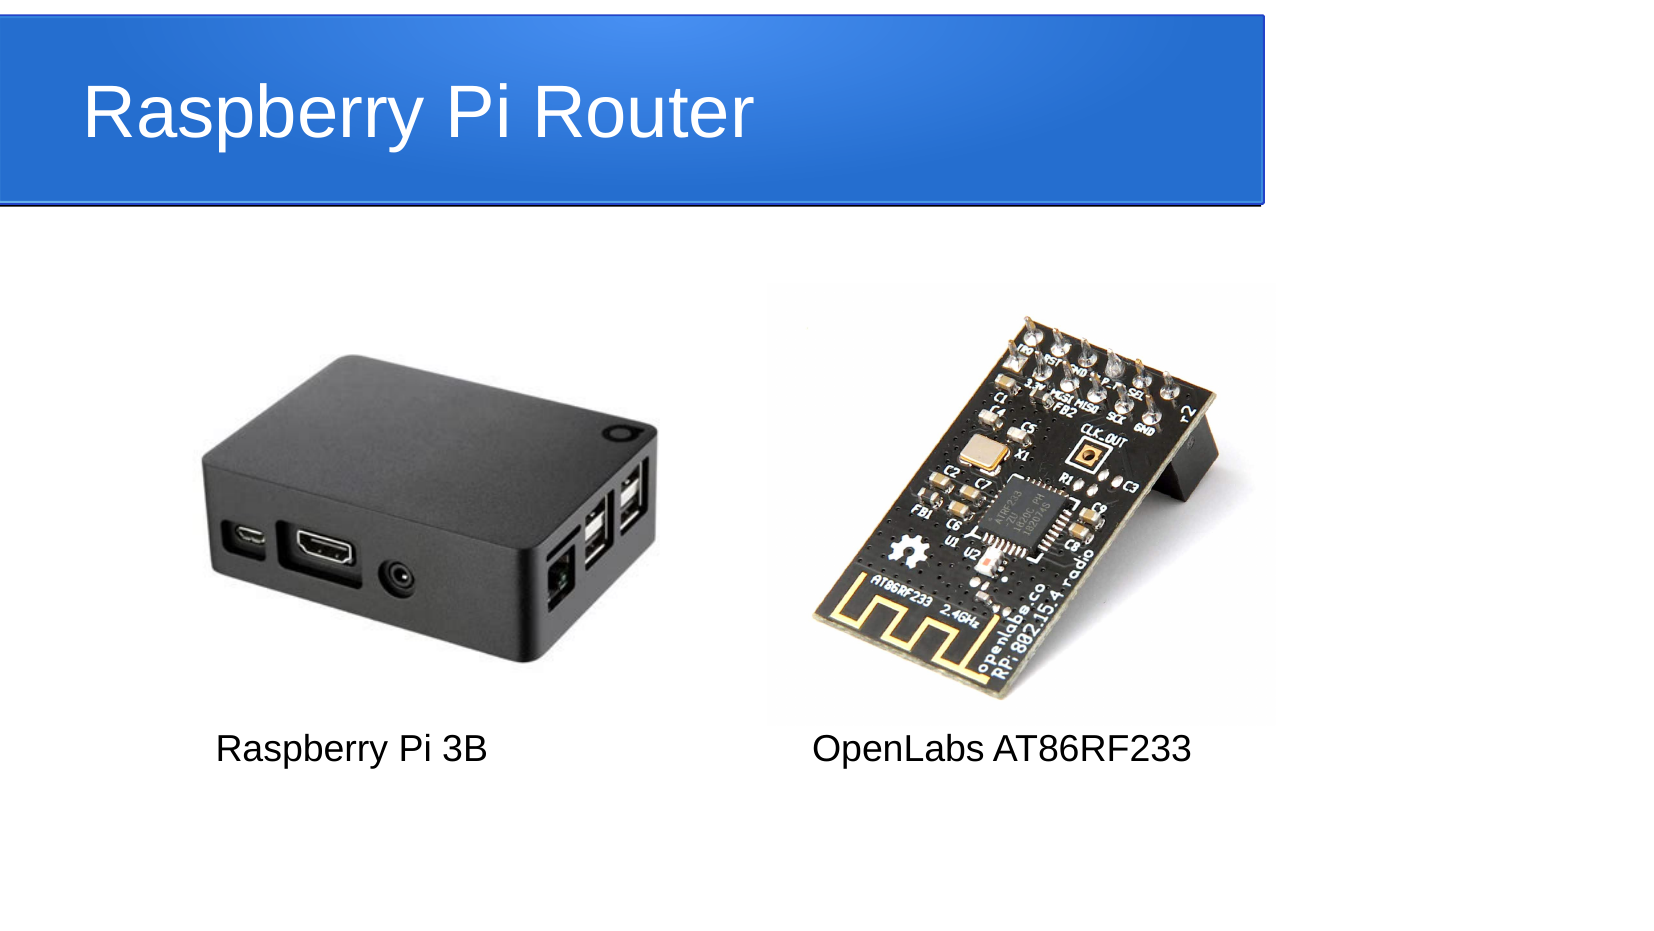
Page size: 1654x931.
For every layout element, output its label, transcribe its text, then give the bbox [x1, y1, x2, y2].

text_box OpenLabs AT86RF233 [797, 720, 1247, 848]
picture [767, 283, 1276, 726]
title Raspberry Pi Router [82, 35, 1235, 189]
picture [129, 259, 758, 738]
text_box Raspberry Pi 3B [200, 720, 709, 773]
